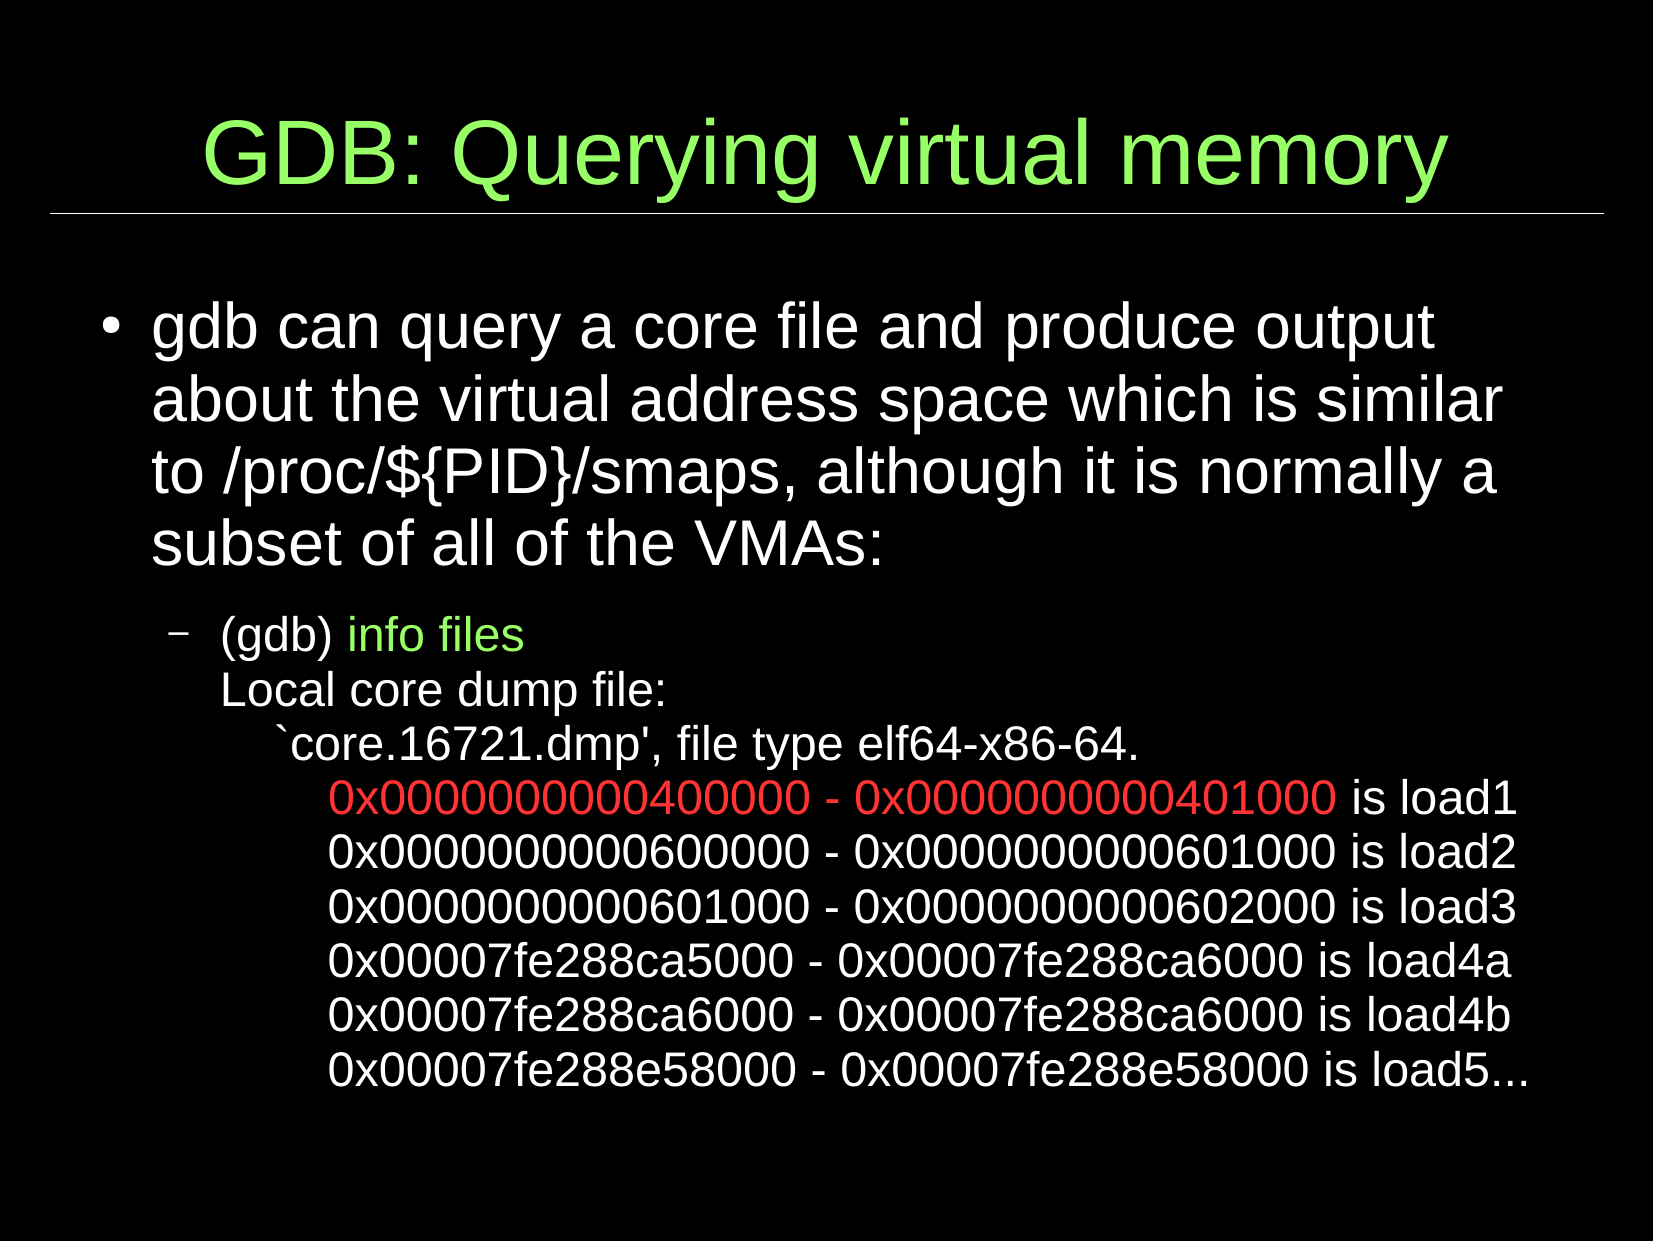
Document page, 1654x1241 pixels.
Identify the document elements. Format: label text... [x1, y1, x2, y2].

title GDB: Querying virtual memory [82, 49, 1571, 257]
list gdb can query a core file and produce output about the virtual address space which is similar to /proc/${PID}/smaps, although it is normally a subset of all of the VMAs: (gdb) info files Local core dump file: `core.16721.dmp', file type elf64-x86-64. 0x0000000000400000 - 0x0000000000401000 is load1 0x0000000000600000 - 0x0000000000601000 is load2 0x0000000000601000 - 0x0000000000602000 is load3 0x00007fe288ca5000 - 0x00007fe288ca6000 is load4a 0x00007fe288ca6000 - 0x00007fe288ca6000 is load4b 0x00007fe288e58000 - 0x00007fe288e58000 is load5... [82, 290, 1571, 1111]
